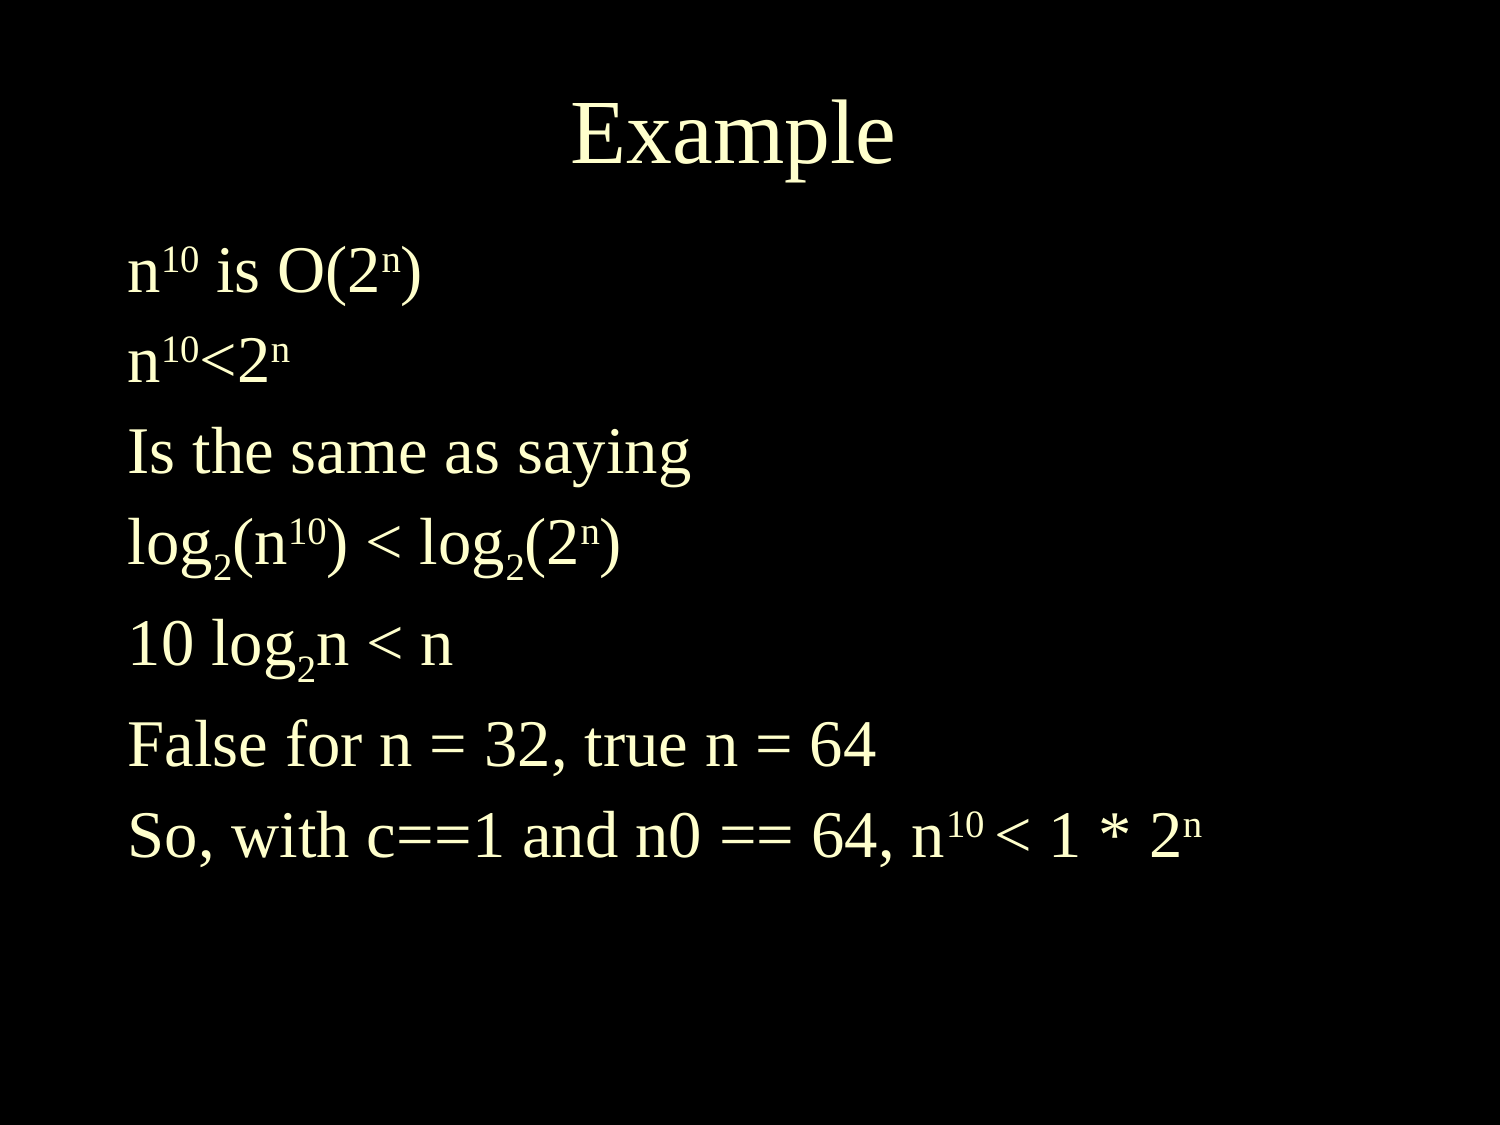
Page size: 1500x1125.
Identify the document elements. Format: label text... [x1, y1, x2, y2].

list n10 is O(2n) n10<2n Is the same as saying log2(n10) < log2(2n) 10 log2n < n False for n = 32, true n = 64 So, with c==1 and n0 == 64, n10 < 1 * 2n [112, 224, 1497, 1051]
title Example [4, 37, 1463, 228]
